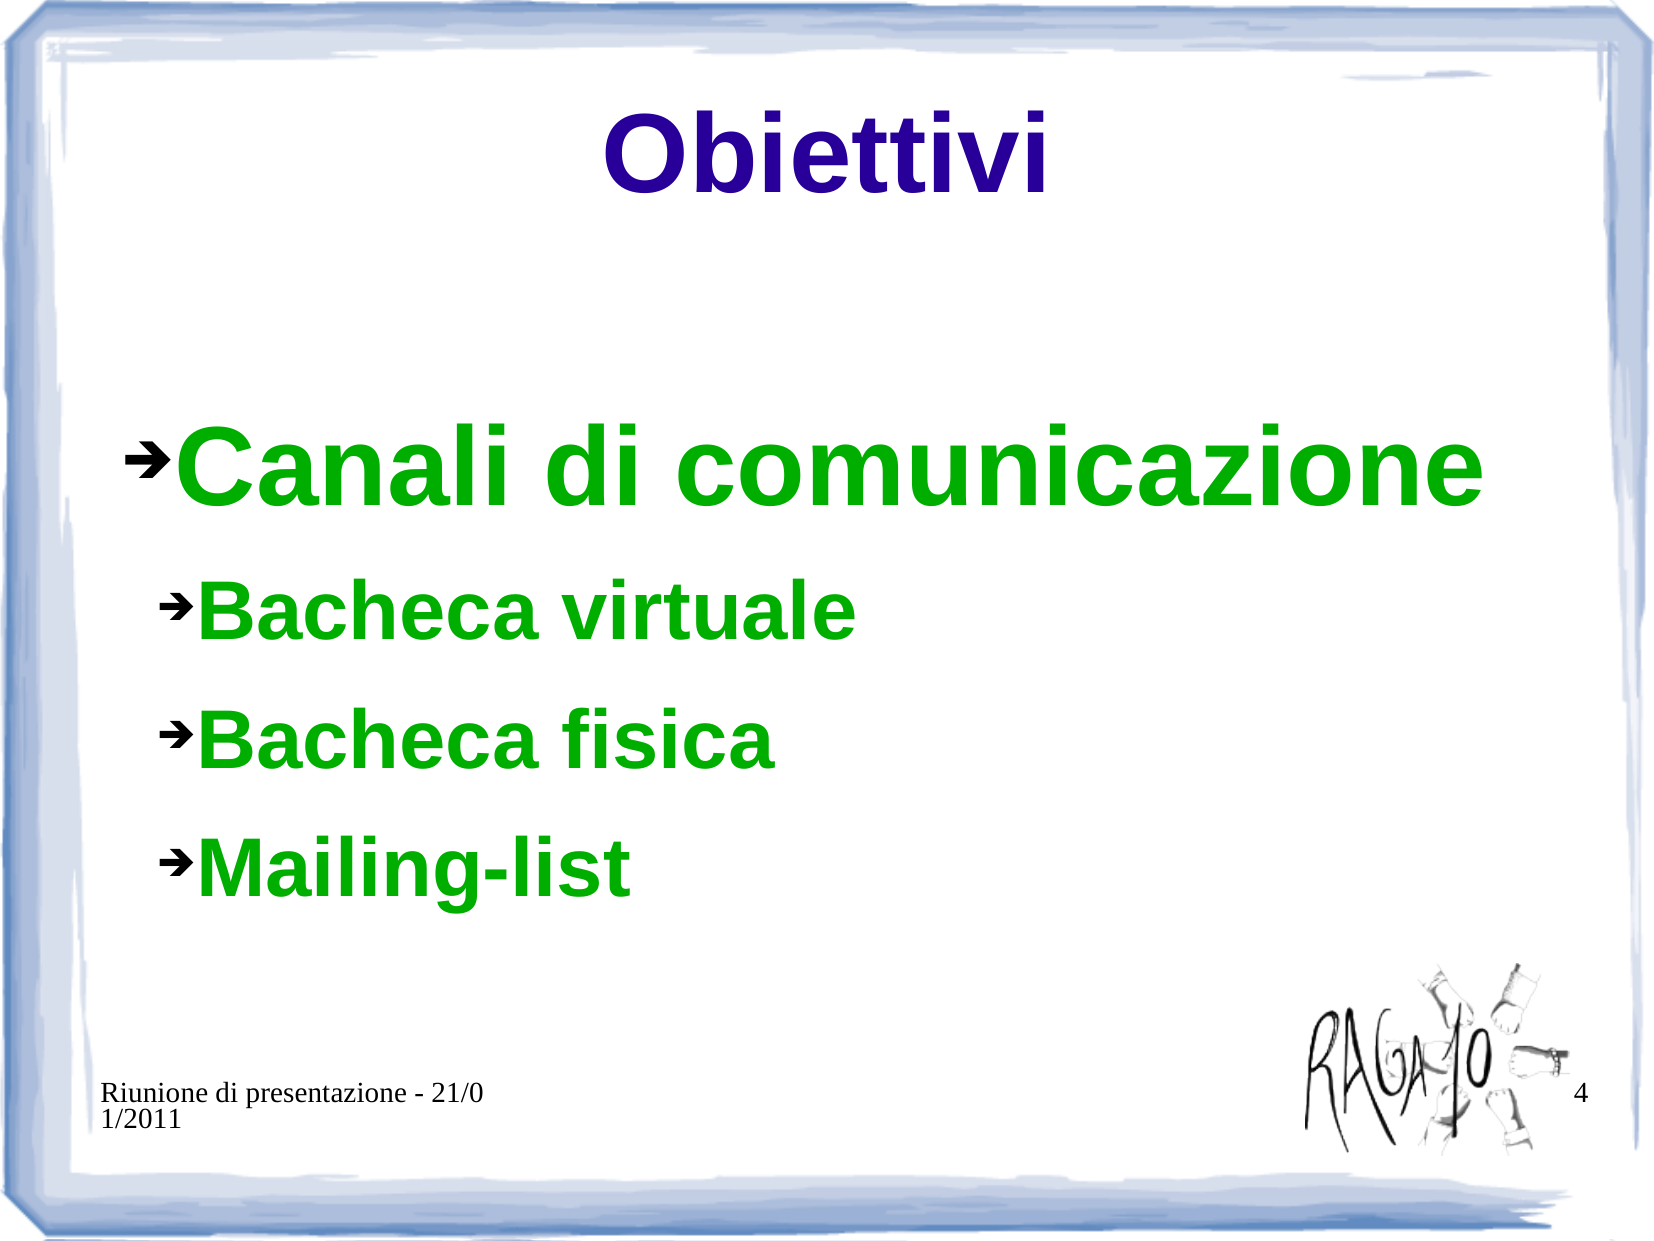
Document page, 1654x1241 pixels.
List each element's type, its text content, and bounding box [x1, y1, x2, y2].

picture [0, 0, 1654, 1241]
subtitle Canali di comunicazione Bacheca virtuale Bacheca fisica Mailing-list [121, 275, 1654, 915]
title Obiettivi [82, 49, 1571, 257]
